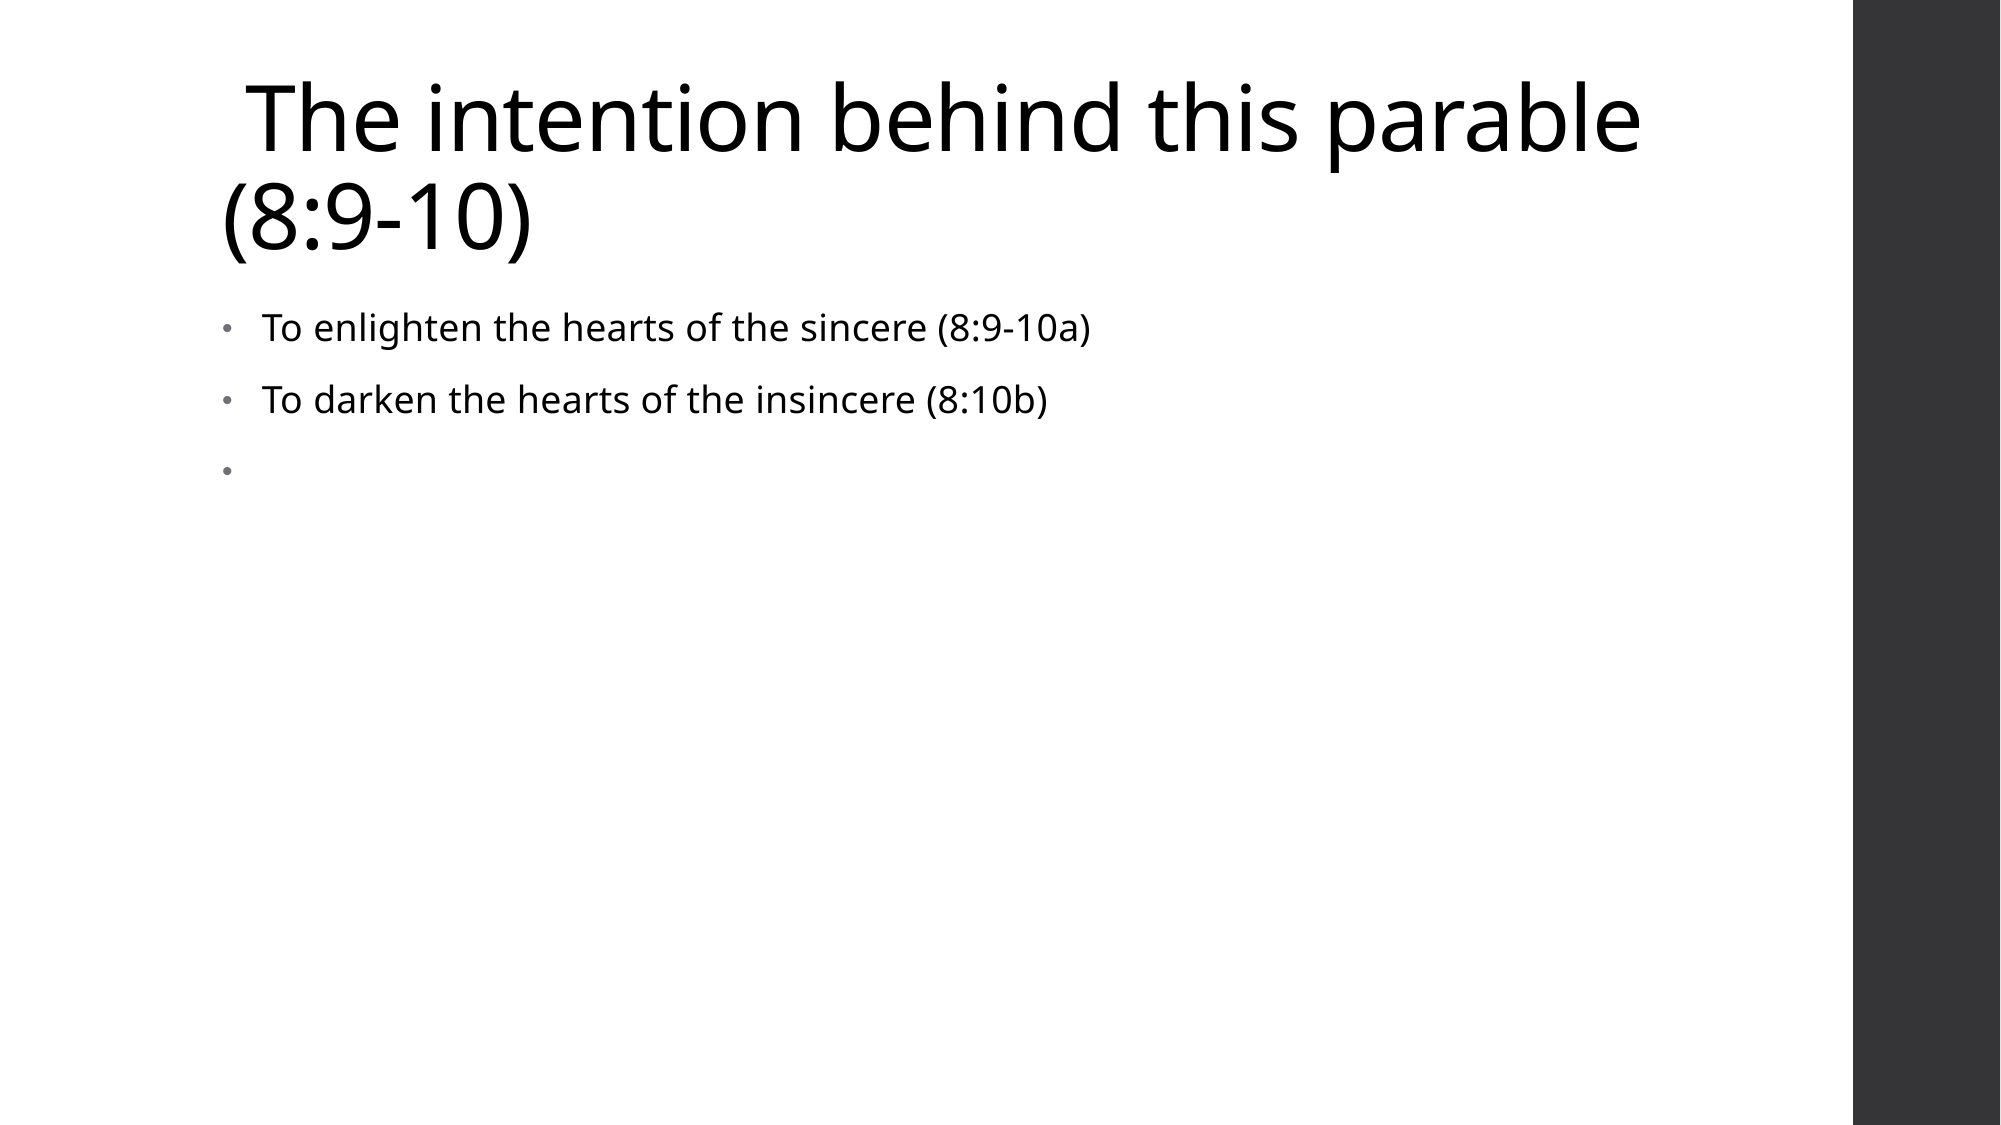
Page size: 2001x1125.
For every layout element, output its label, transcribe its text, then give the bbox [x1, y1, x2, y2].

list To enlighten the hearts of the sincere (8:9-10a) To darken the hearts of the insincere (8:10b) [206, 299, 1617, 1014]
title The intention behind this parable (8:9-10) [206, 60, 1797, 278]
